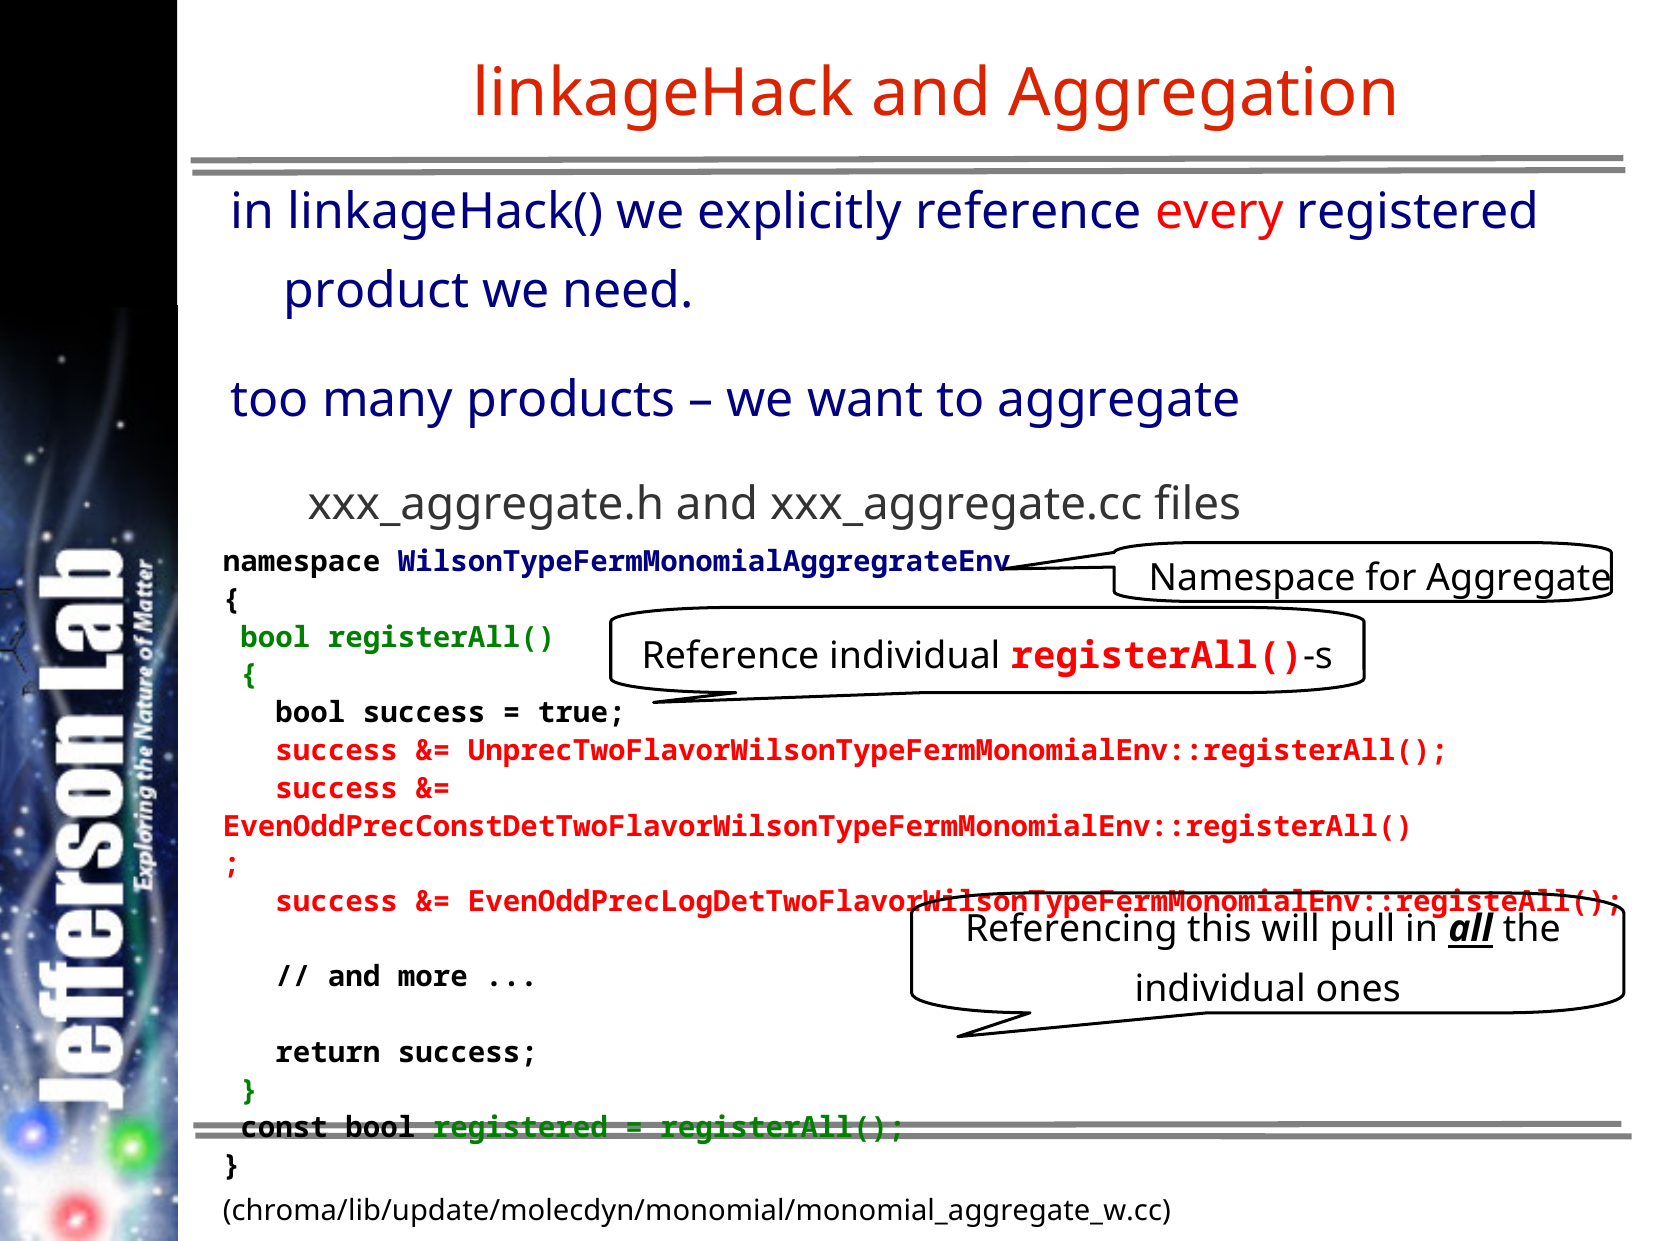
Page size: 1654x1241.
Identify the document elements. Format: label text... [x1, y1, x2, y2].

picture [0, 308, 178, 1241]
list in linkageHack() we explicitly reference every registered product we need. too many products – we want to aggregate xxx_aggregate.h and xxx_aggregate.cc files [212, 163, 1614, 532]
title linkageHack and Aggregation [235, 17, 1638, 149]
text_box Namespace for Aggregate [1002, 542, 1612, 602]
text_box namespace WilsonTypeFermMonomialAggregrateEnv { bool registerAll() { bool success = true; success &= UnprecTwoFlavorWilsonTypeFermMonomialEnv::registerAll(); success &= EvenOddPrecConstDetTwoFlavorWilsonTypeFermMonomialEnv::registerAll() ; success &= EvenOddPrecLogDetTwoFlavorWilsonTypeFermMonomialEnv::registeAll(); // and more ... return success; } const bool registered = registerAll(); } (chroma/lib/update/molecdyn/monomial/monomial_aggregate_w.cc) [206, 532, 1654, 1239]
text_box Reference individual registerAll()-s [610, 607, 1365, 703]
text_box Referencing this will pull in all the individual ones [911, 892, 1624, 1037]
